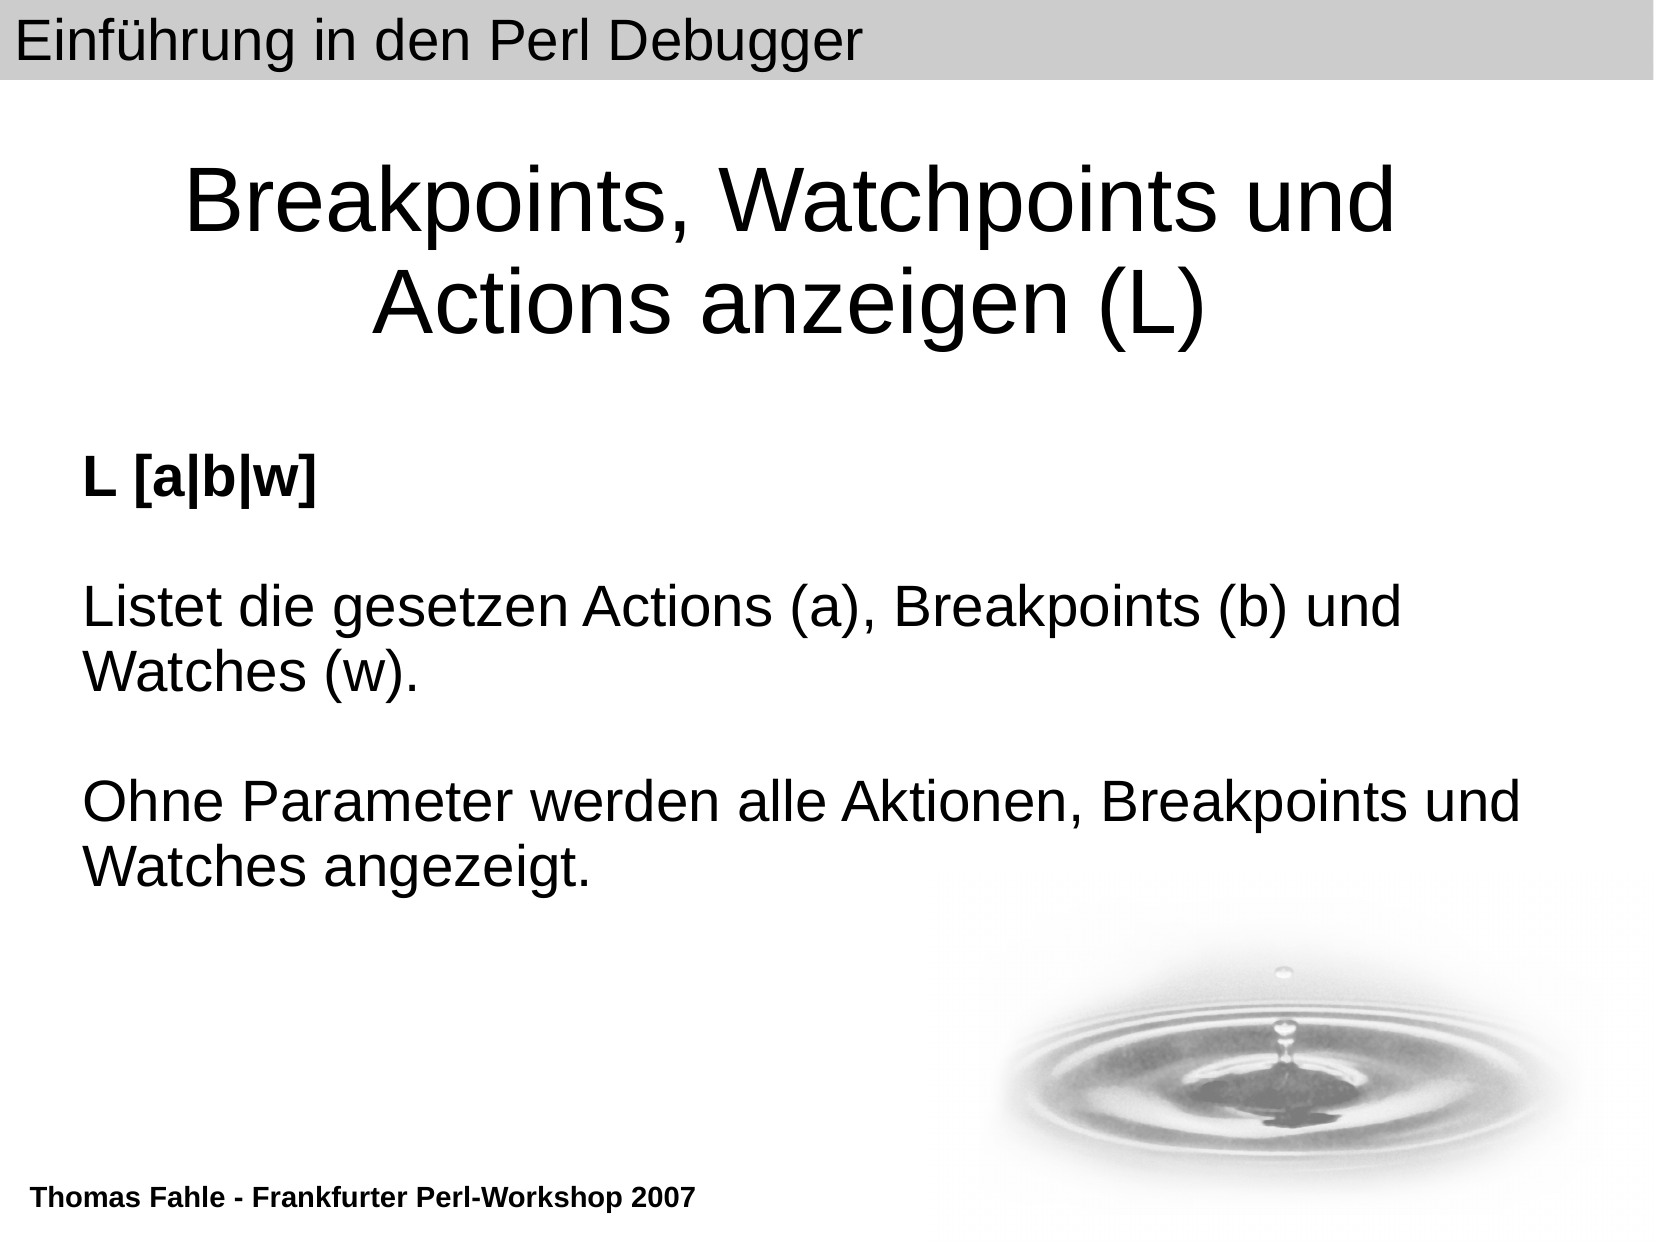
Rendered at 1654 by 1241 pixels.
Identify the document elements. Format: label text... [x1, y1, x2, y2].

picture [0, 80, 1654, 1241]
title Breakpoints, Watchpoints und Actions anzeigen (L) [47, 148, 1536, 354]
subtitle L [a|b|w] Listet die gesetzen Actions (a), Breakpoints (b) und Watches (w). Ohne Parameter werden alle Aktionen, Breakpoints und Watches angezeigt. [82, 375, 1571, 968]
